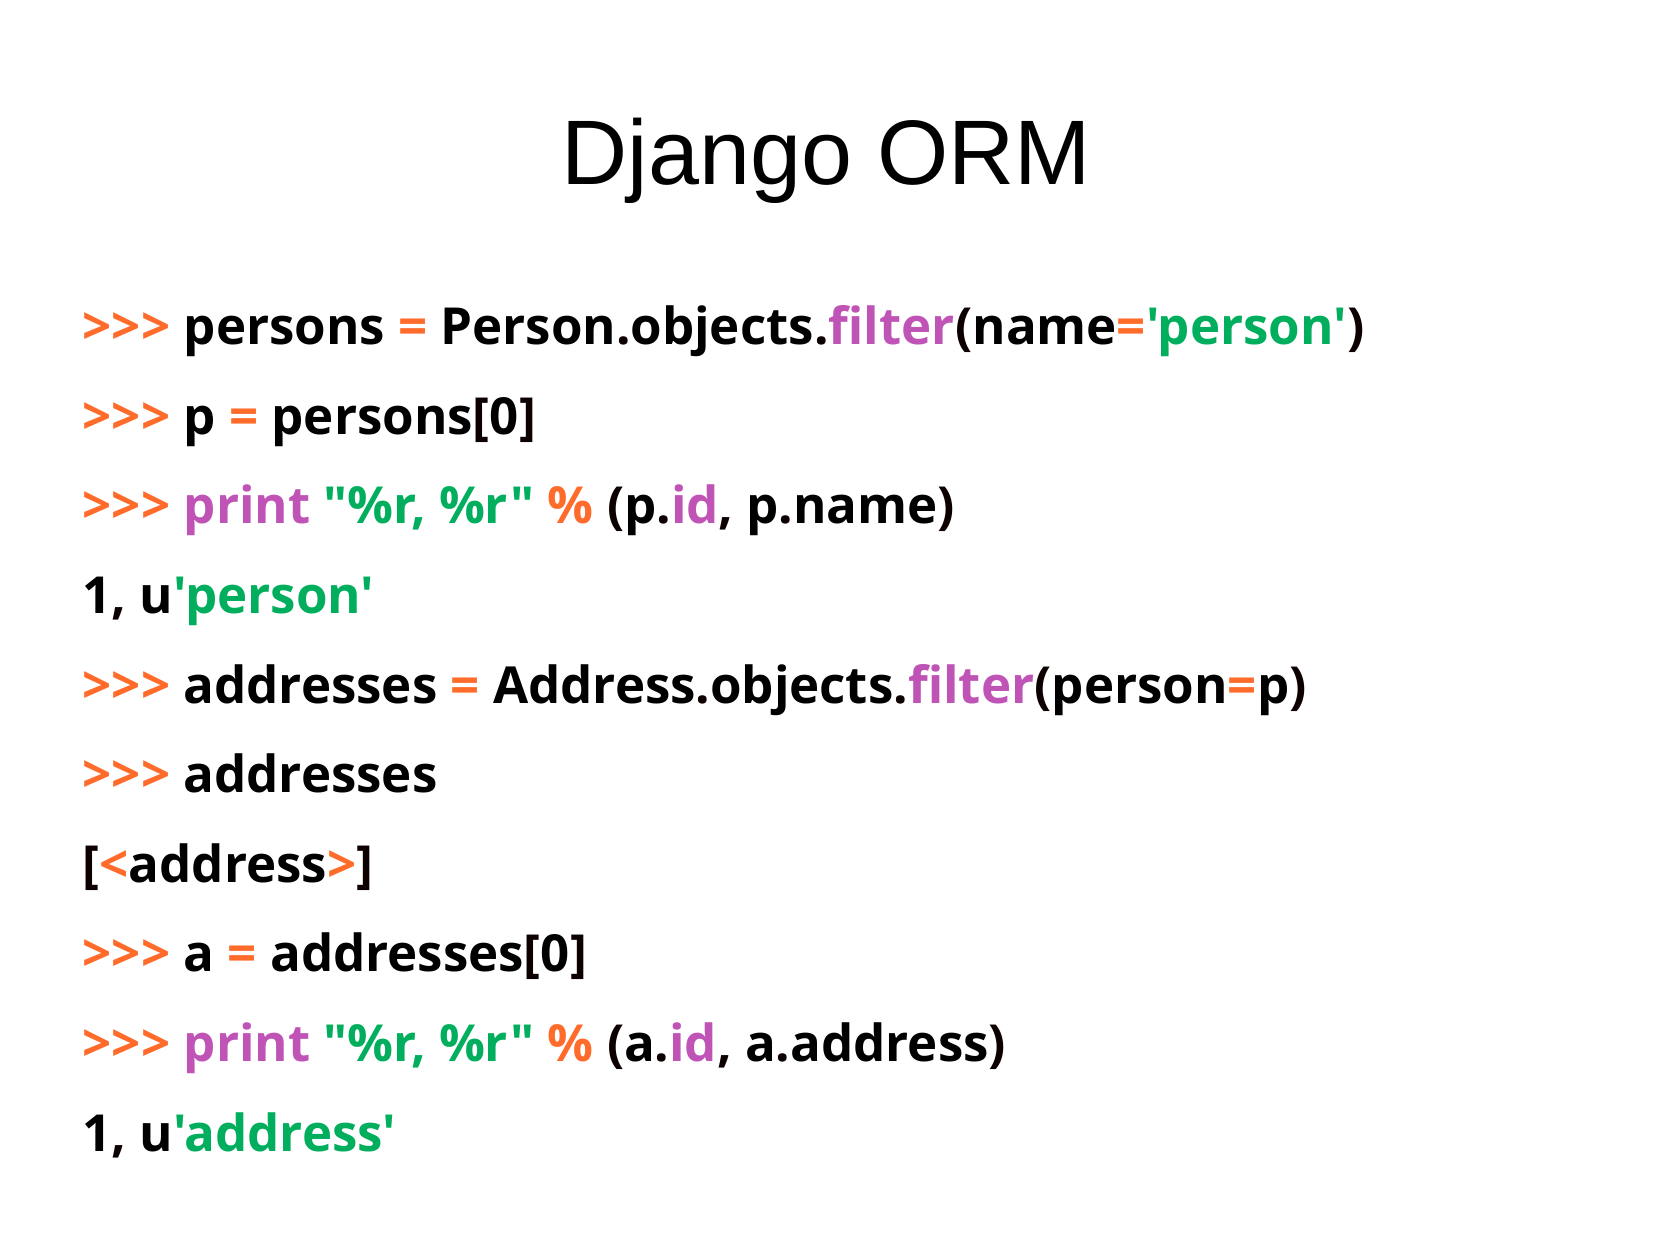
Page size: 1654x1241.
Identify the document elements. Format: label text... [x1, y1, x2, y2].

title Django ORM [82, 49, 1571, 257]
list >>> persons = Person.objects.filter(name='person') >>> p = persons[0] >>> print "%r, %r" % (p.id, p.name) 1, u'person' >>> addresses = Address.objects.filter(person=p) >>> addresses [<address>] >>> a = addresses[0] >>> print "%r, %r" % (a.id, a.address) 1, u'address' [82, 290, 1571, 1171]
